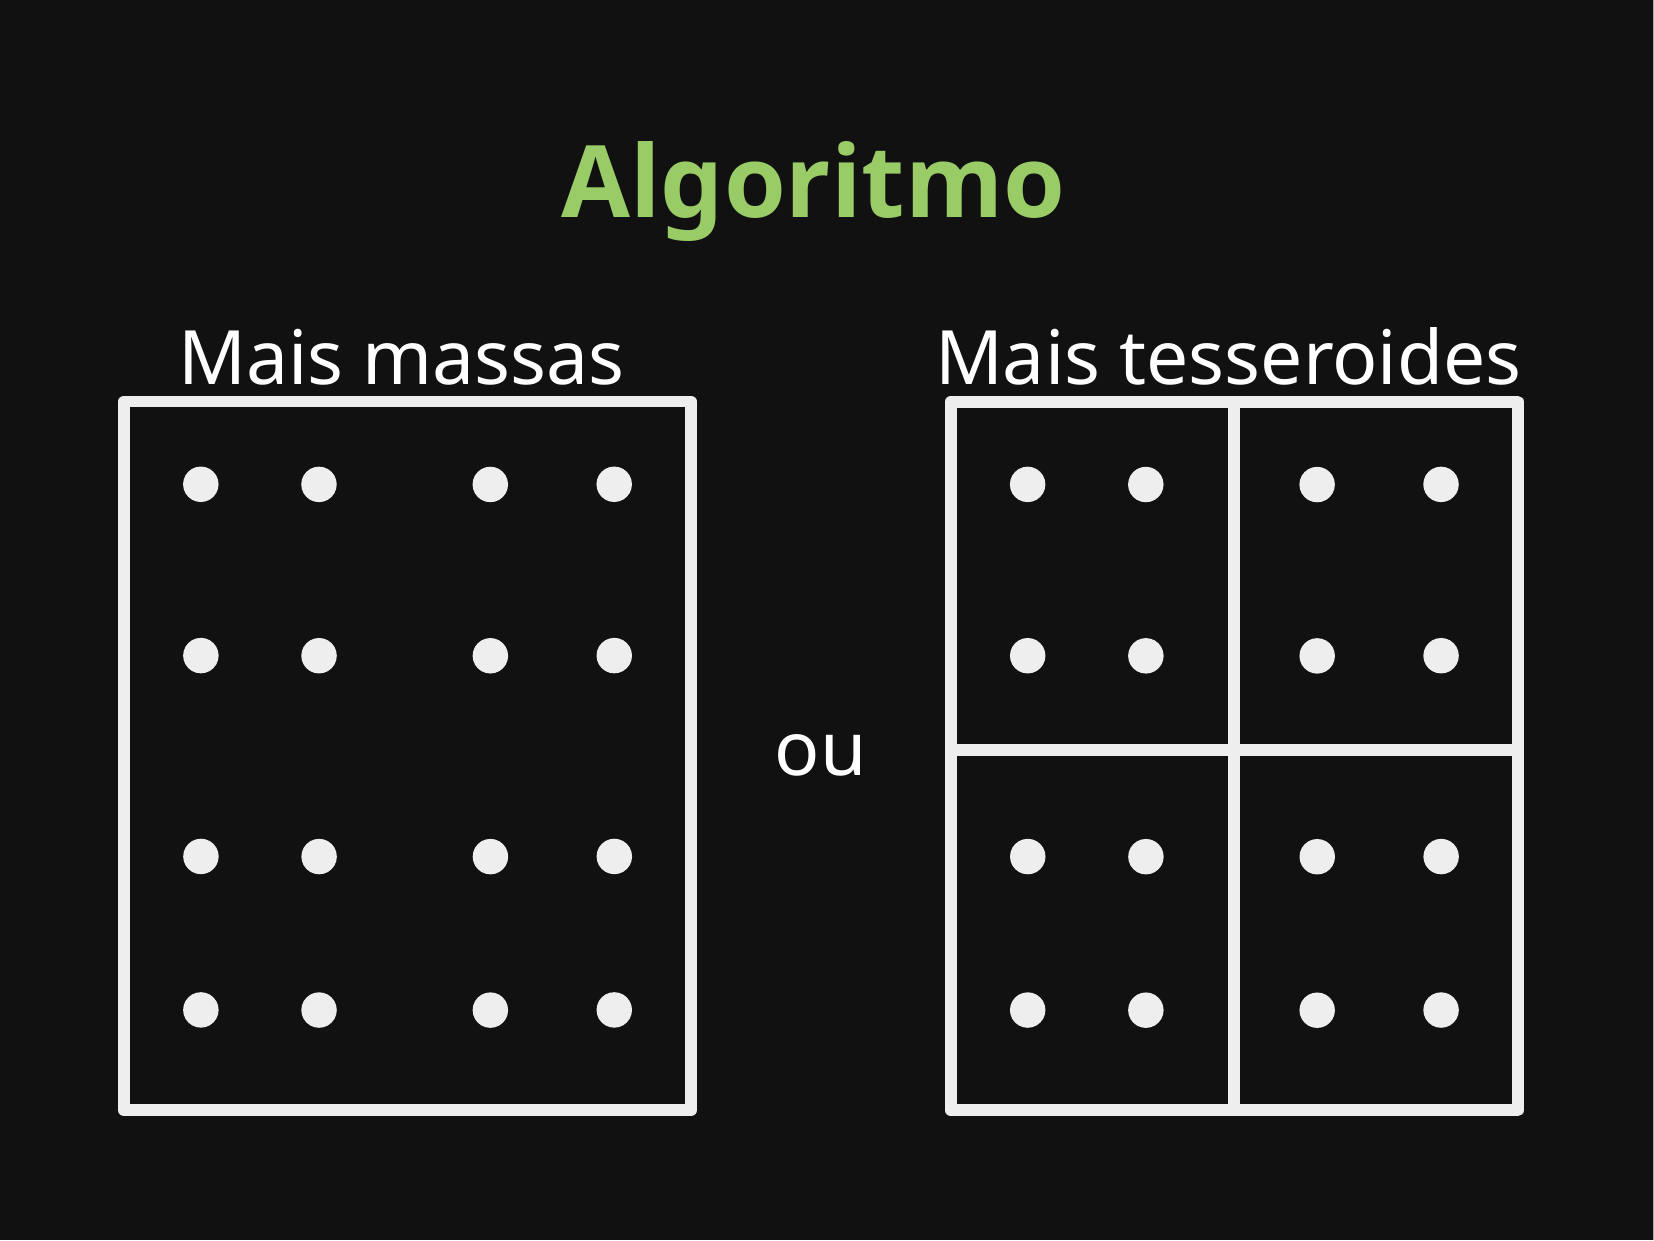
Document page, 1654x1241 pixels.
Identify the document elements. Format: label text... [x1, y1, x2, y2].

text_box [1128, 992, 1164, 1028]
text_box Mais tesseroides [915, 248, 1542, 413]
text_box [596, 466, 632, 503]
text_box [1009, 637, 1046, 674]
text_box [1423, 466, 1459, 503]
text_box [1299, 638, 1335, 674]
text_box [596, 637, 633, 674]
text_box [183, 637, 219, 674]
text_box [183, 992, 219, 1028]
text_box ou [720, 661, 922, 780]
text_box [1010, 838, 1046, 875]
text_box [301, 992, 337, 1028]
text_box [1128, 638, 1164, 674]
text_box [183, 838, 219, 875]
text_box [1299, 992, 1335, 1028]
text_box [301, 637, 337, 674]
text_box [1128, 838, 1164, 875]
title Algoritmo [82, 49, 1571, 308]
text_box [1009, 466, 1046, 503]
text_box [183, 466, 219, 503]
text_box [1128, 466, 1164, 503]
text_box [301, 466, 337, 503]
text_box [472, 466, 509, 503]
text_box [301, 838, 337, 875]
text_box [1299, 838, 1336, 875]
text_box Mais massas [88, 248, 715, 413]
text_box [1423, 838, 1459, 875]
text_box [1299, 466, 1335, 503]
text_box [596, 992, 633, 1028]
text_box [472, 638, 509, 674]
text_box [472, 992, 509, 1028]
text_box [1423, 637, 1459, 674]
text_box [472, 838, 509, 875]
text_box [596, 838, 633, 875]
text_box [1423, 992, 1459, 1028]
text_box [1009, 992, 1046, 1028]
